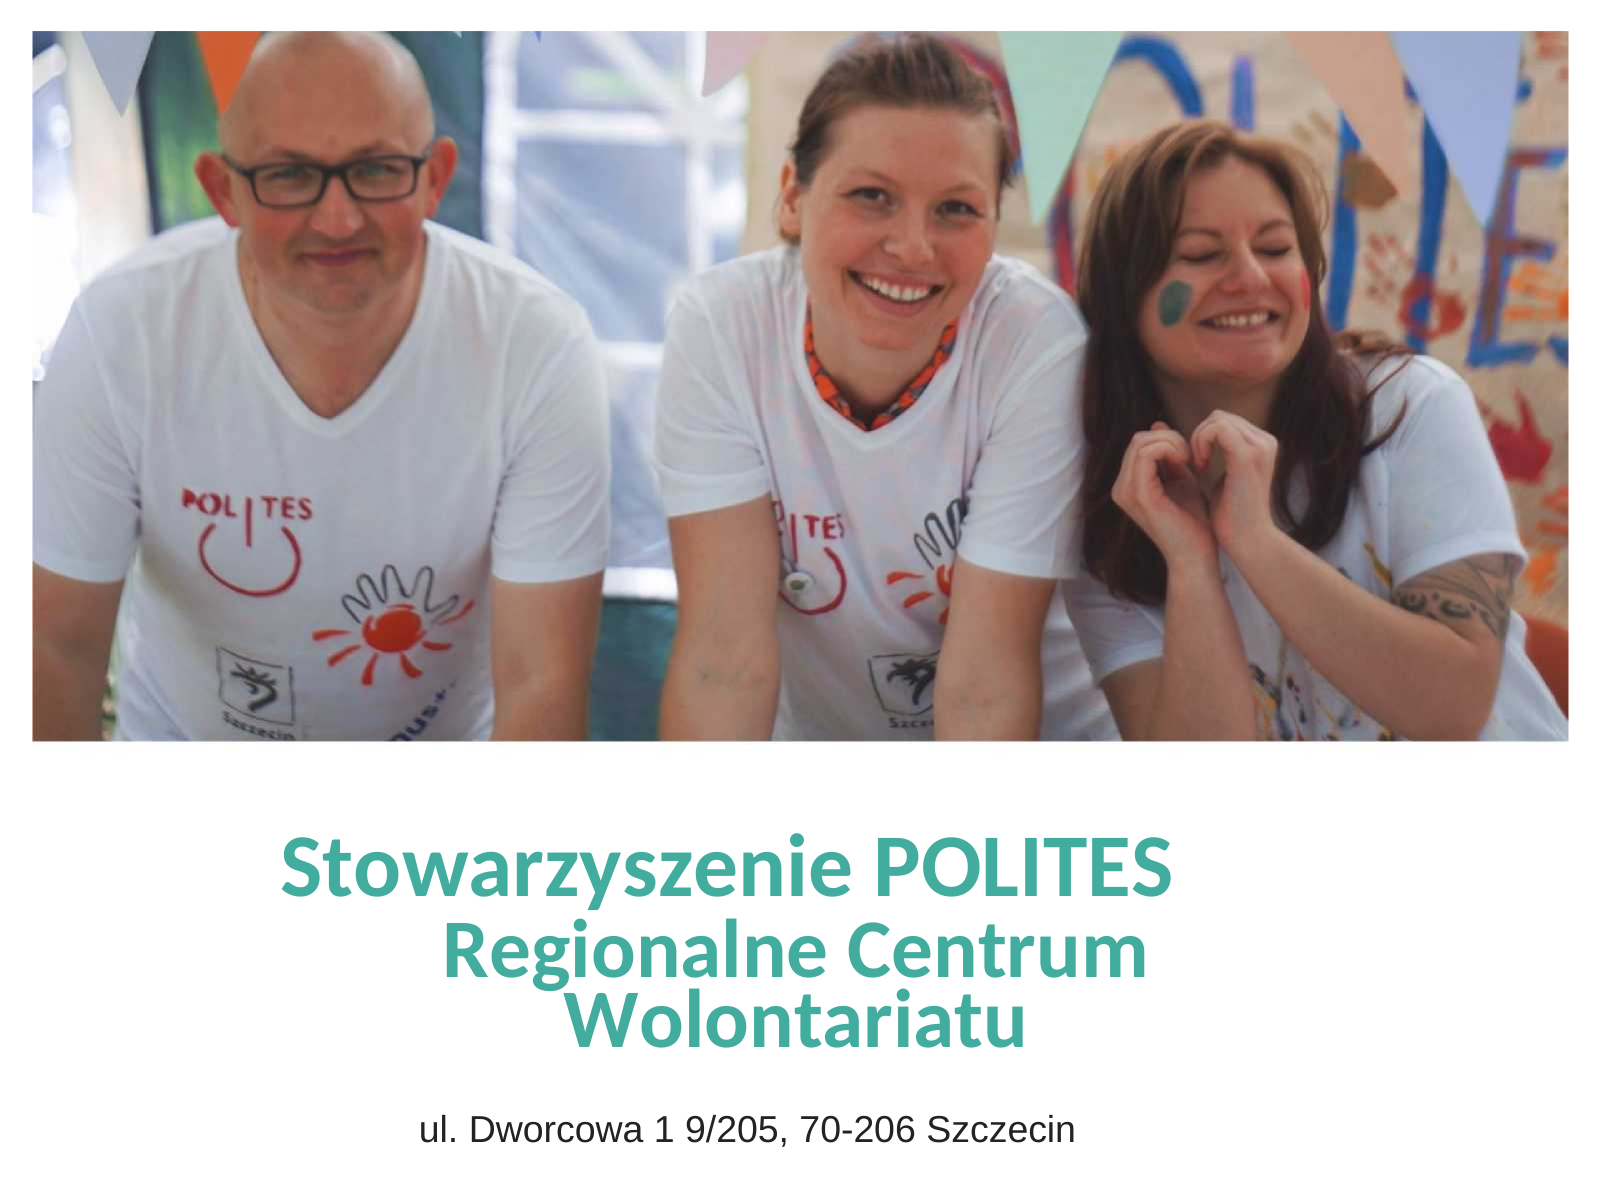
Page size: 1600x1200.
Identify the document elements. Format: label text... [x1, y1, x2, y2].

text_box ul. Dworcowa 1 9/205, 70-206 Szczecin [418, 1104, 1195, 1145]
text_box Stowarzyszenie POLITES Regionalne Centrum Wolontariatu [280, 783, 1312, 991]
picture [32, 0, 1569, 779]
